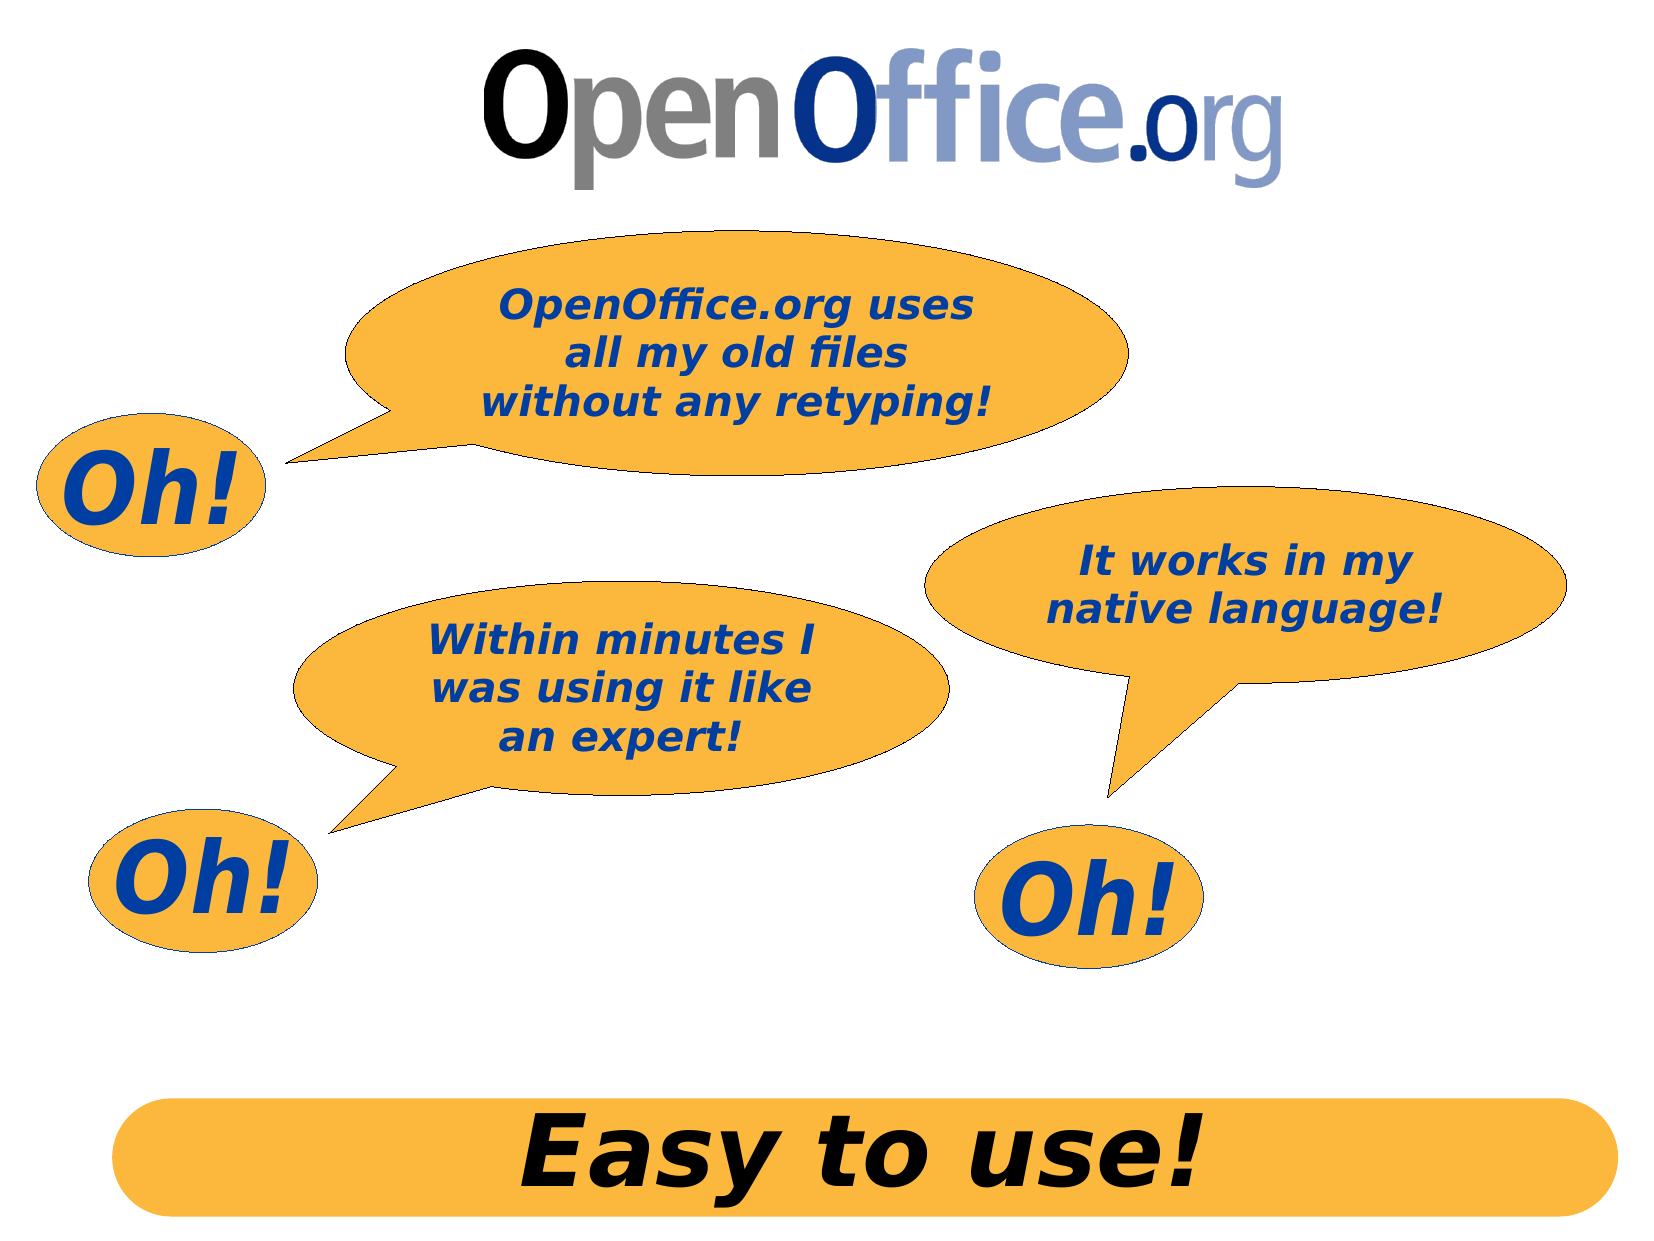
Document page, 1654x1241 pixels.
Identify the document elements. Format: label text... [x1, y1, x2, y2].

text_box [91, 413, 212, 424]
text_box It works in my native language! [924, 486, 1567, 798]
picture [794, 48, 875, 163]
text_box [1199, 876, 1204, 917]
text_box [1226, 1098, 1619, 1217]
text_box [568, 55, 788, 202]
text_box [112, 1098, 505, 1217]
picture [484, 49, 778, 191]
text_box OpenOffice.org uses all my old files without any retyping! [285, 230, 1129, 476]
text_box [875, 44, 1124, 203]
text_box [88, 850, 99, 911]
text_box [974, 868, 984, 926]
text_box [1196, 48, 1300, 195]
text_box [262, 466, 266, 504]
picture [1130, 95, 1196, 188]
text_box Oh! [99, 813, 313, 957]
text_box Oh! [47, 424, 262, 567]
text_box Within minutes I was using it like an expert! [293, 581, 950, 834]
text_box [165, 809, 241, 813]
text_box [1030, 824, 1148, 835]
text_box Oh! [984, 835, 1199, 1034]
text_box Easy to use! [505, 1086, 1226, 1218]
text_box [36, 455, 47, 515]
text_box [313, 860, 318, 901]
